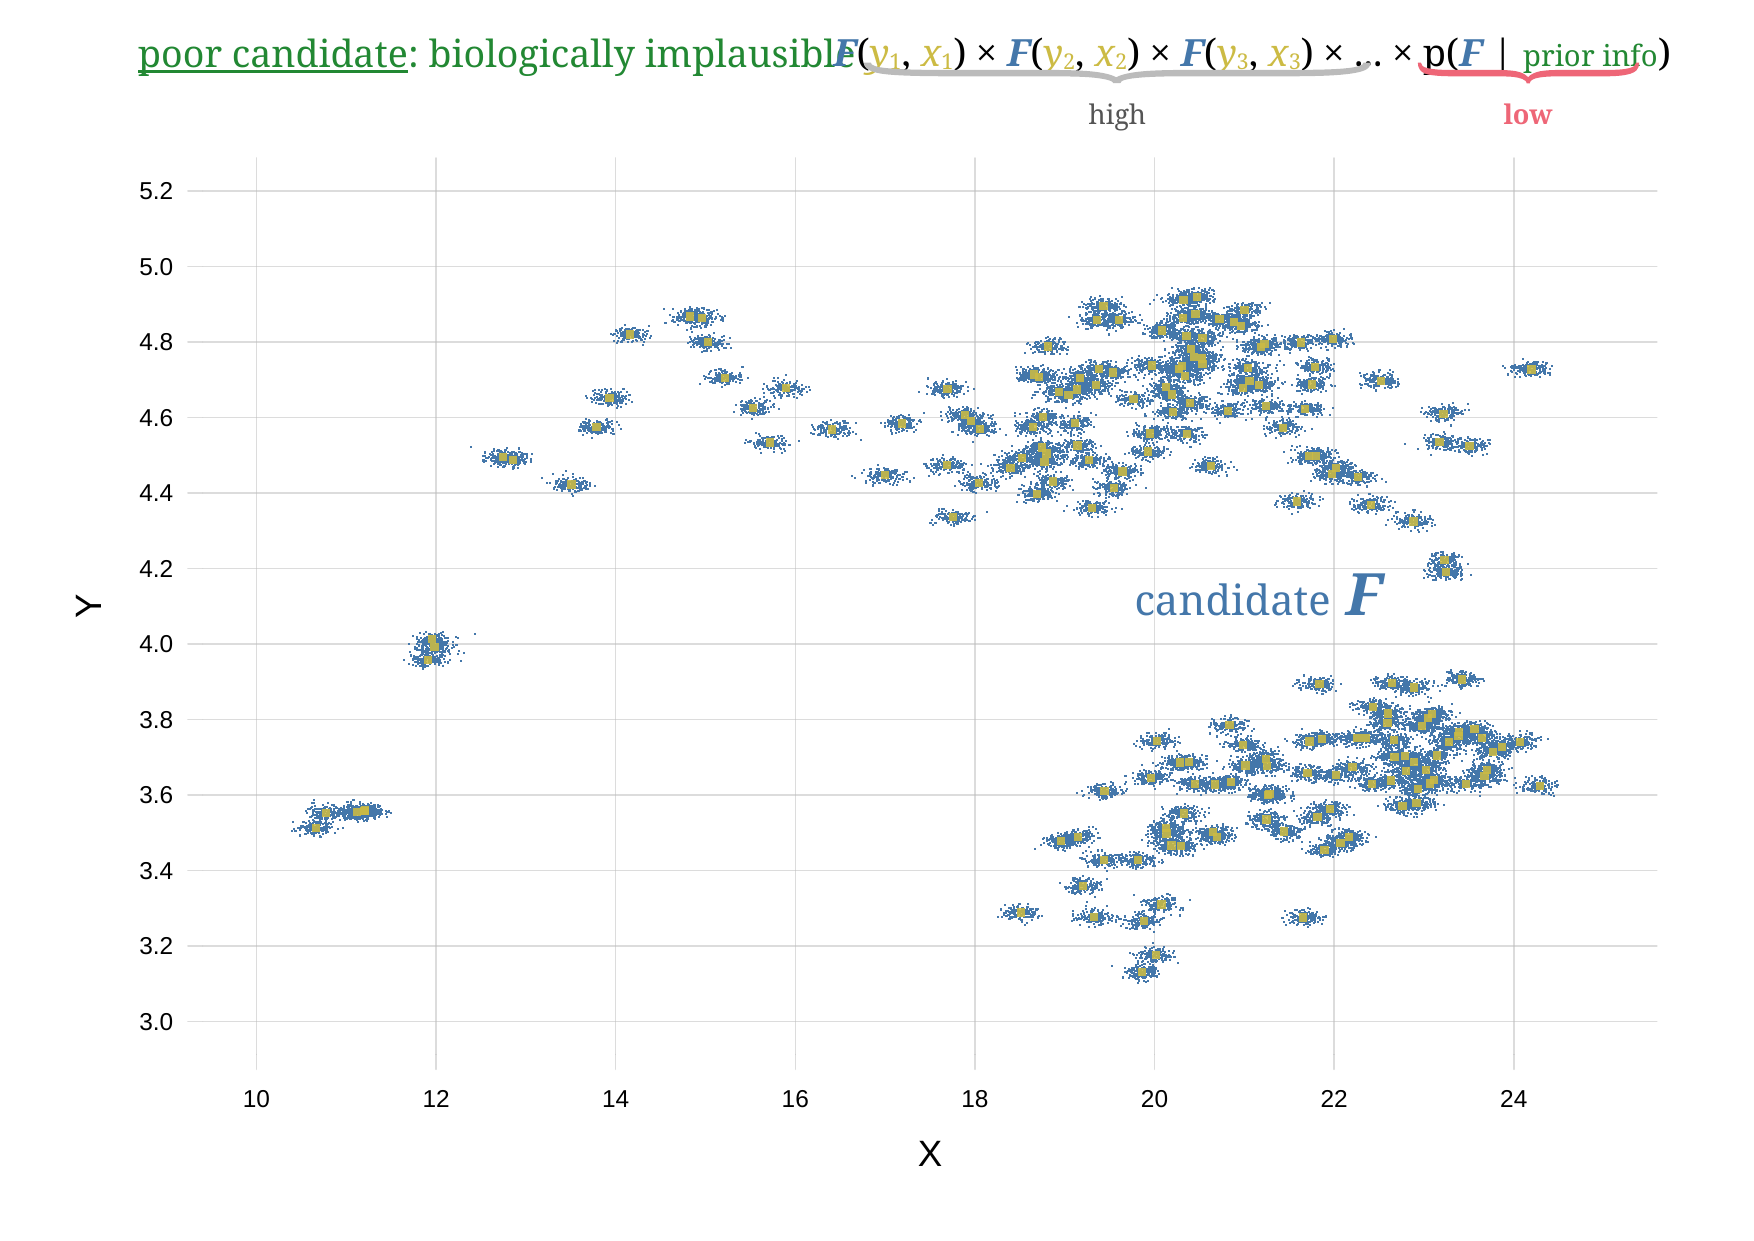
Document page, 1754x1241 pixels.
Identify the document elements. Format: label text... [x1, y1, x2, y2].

text_box poor candidate: biologically implausible [123, 19, 822, 73]
text_box candidate F [1129, 546, 1388, 621]
text_box F(y1, x1) × F(y2, x2) × F(y3, x3) × ... × p(F | prior info) [846, 18, 1658, 72]
text_box [863, 62, 1371, 84]
text_box high [1075, 88, 1160, 131]
picture [38, 4, 1751, 1216]
text_box low [1490, 88, 1567, 131]
text_box [1417, 62, 1640, 84]
